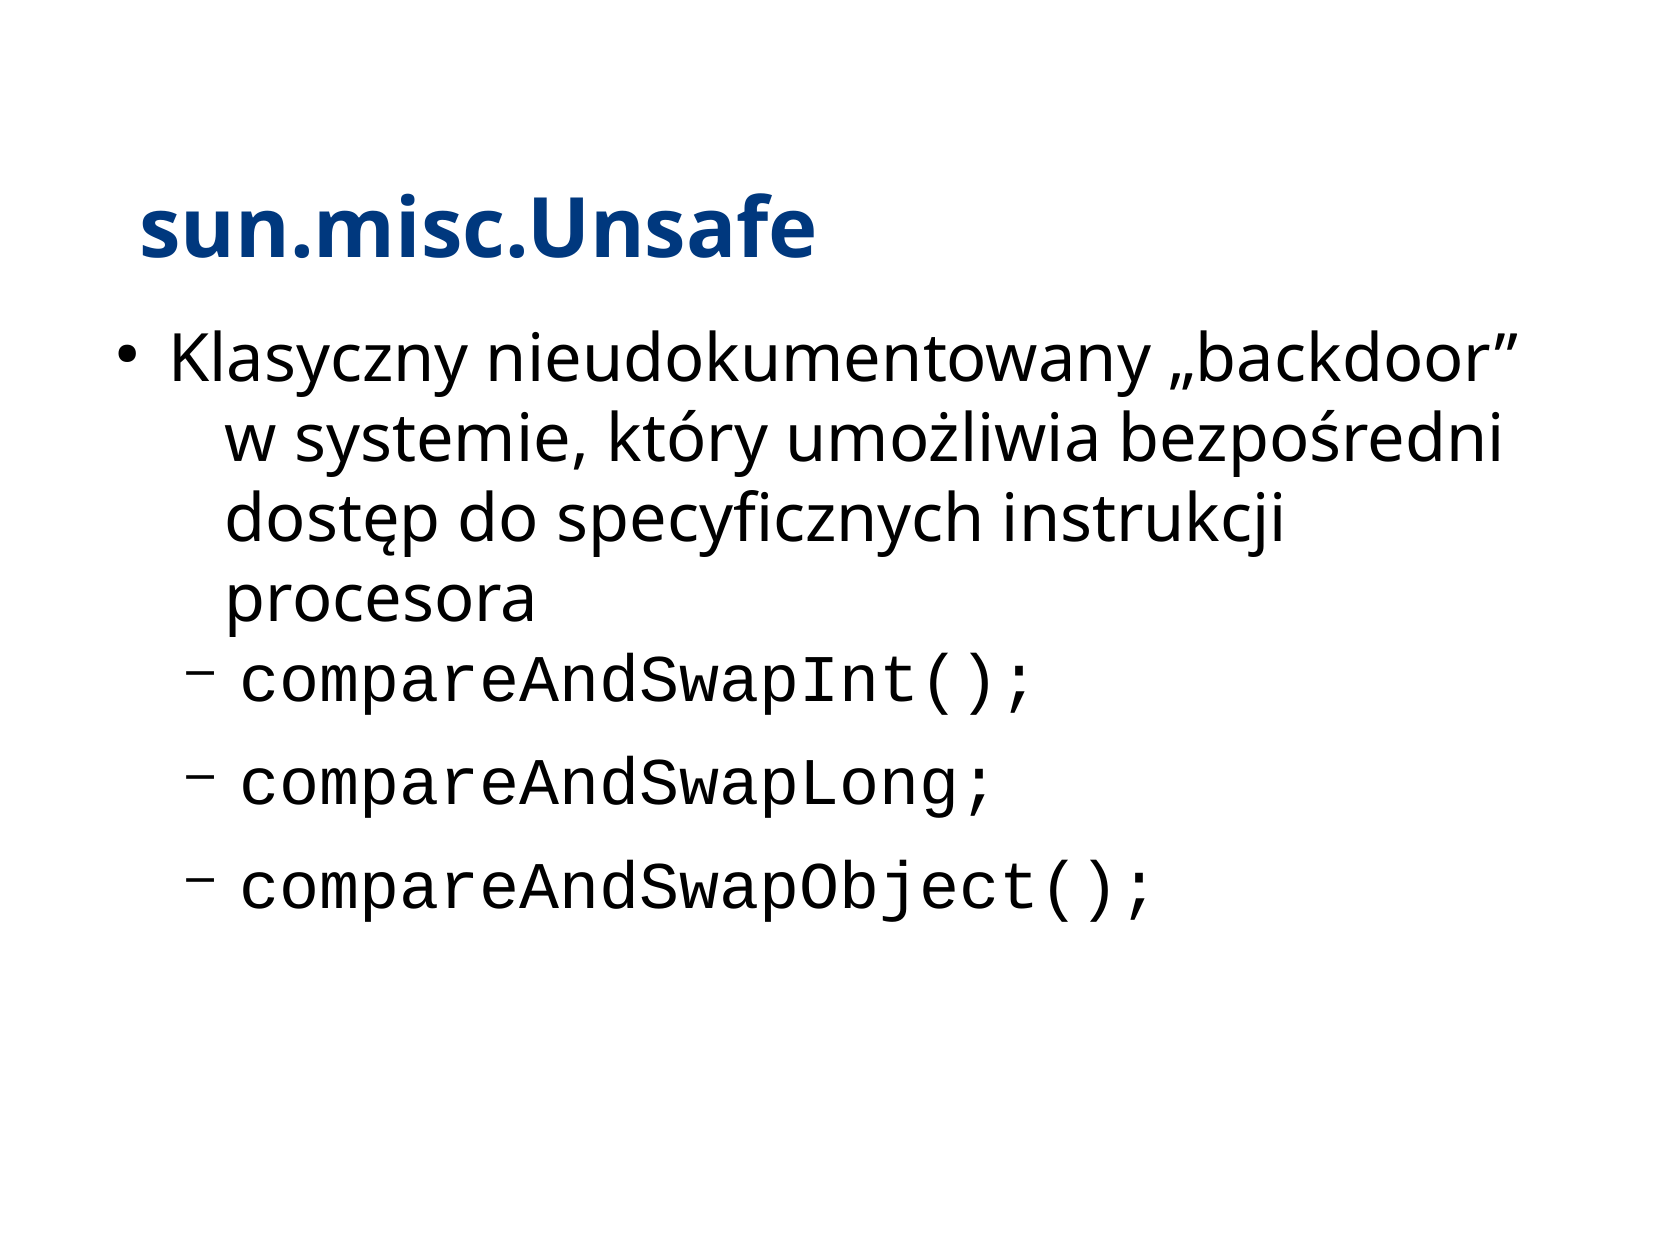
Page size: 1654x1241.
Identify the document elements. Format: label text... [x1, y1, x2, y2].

title sun.misc.Unsafe [82, 49, 1571, 290]
list Klasyczny nieudokumentowany „backdoor” w systemie, który umożliwia bezpośredni dostęp do specyficznych instrukcji procesora compareAndSwapInt(); compareAndSwapLong; compareAndSwapObject(); [82, 299, 1571, 1176]
